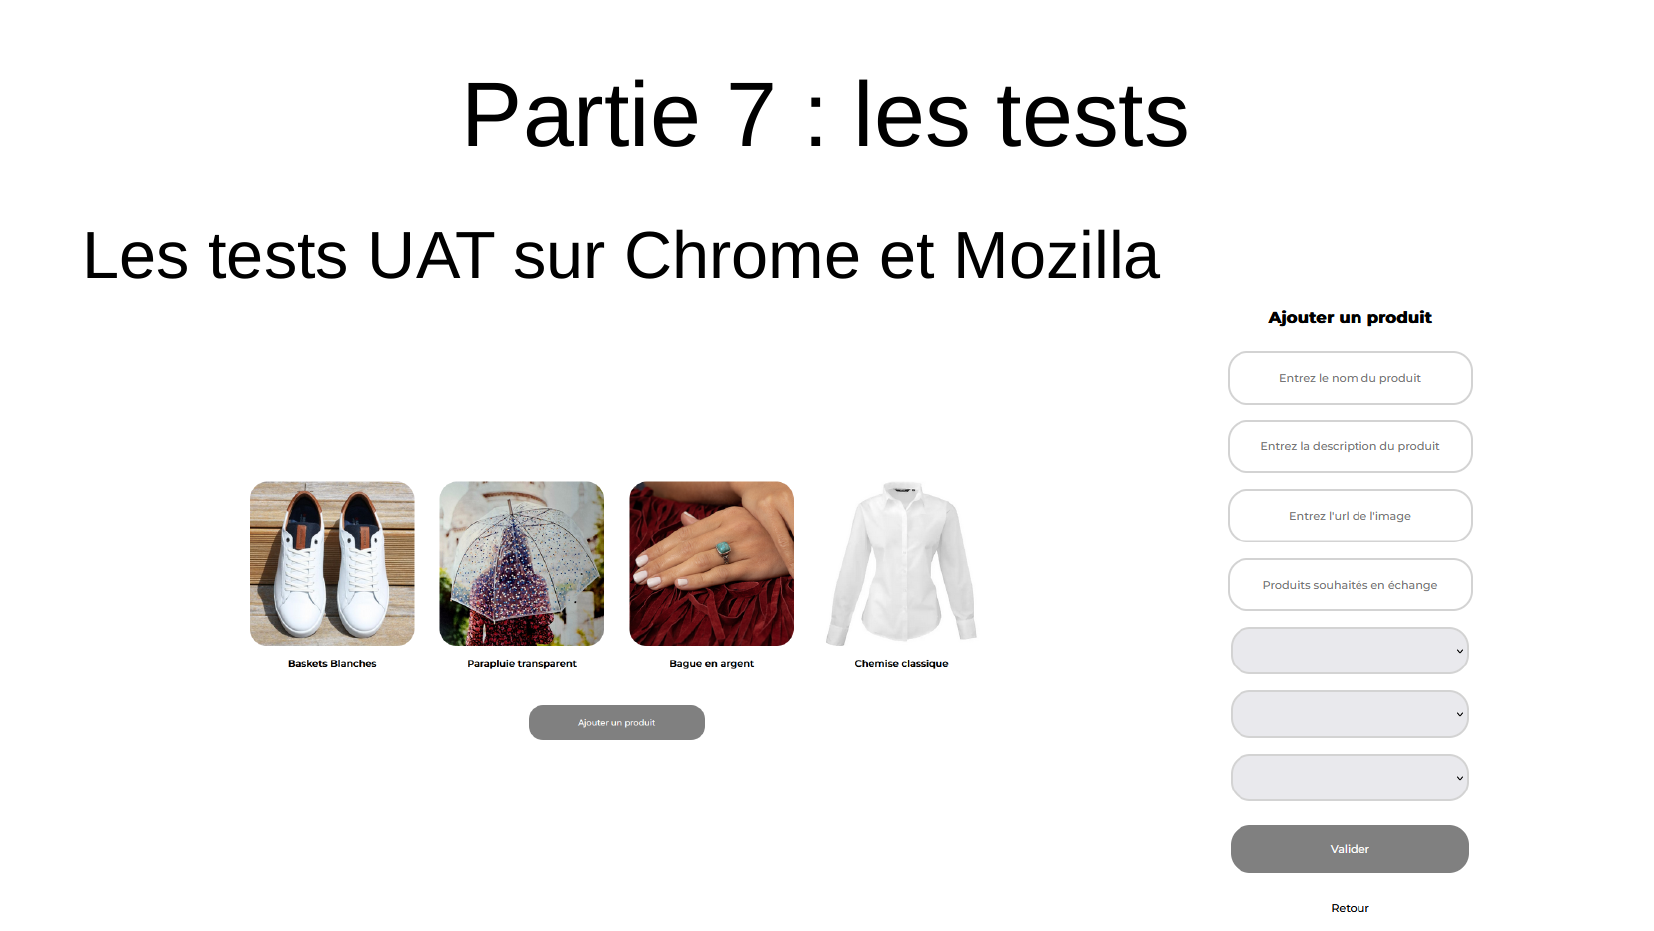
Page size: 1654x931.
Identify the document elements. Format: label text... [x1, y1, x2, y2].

title Partie 7 : les tests [82, 37, 1571, 193]
list Les tests UAT sur Chrome et Mozilla [82, 217, 1571, 758]
picture [1122, 290, 1595, 916]
picture [236, 472, 1005, 757]
